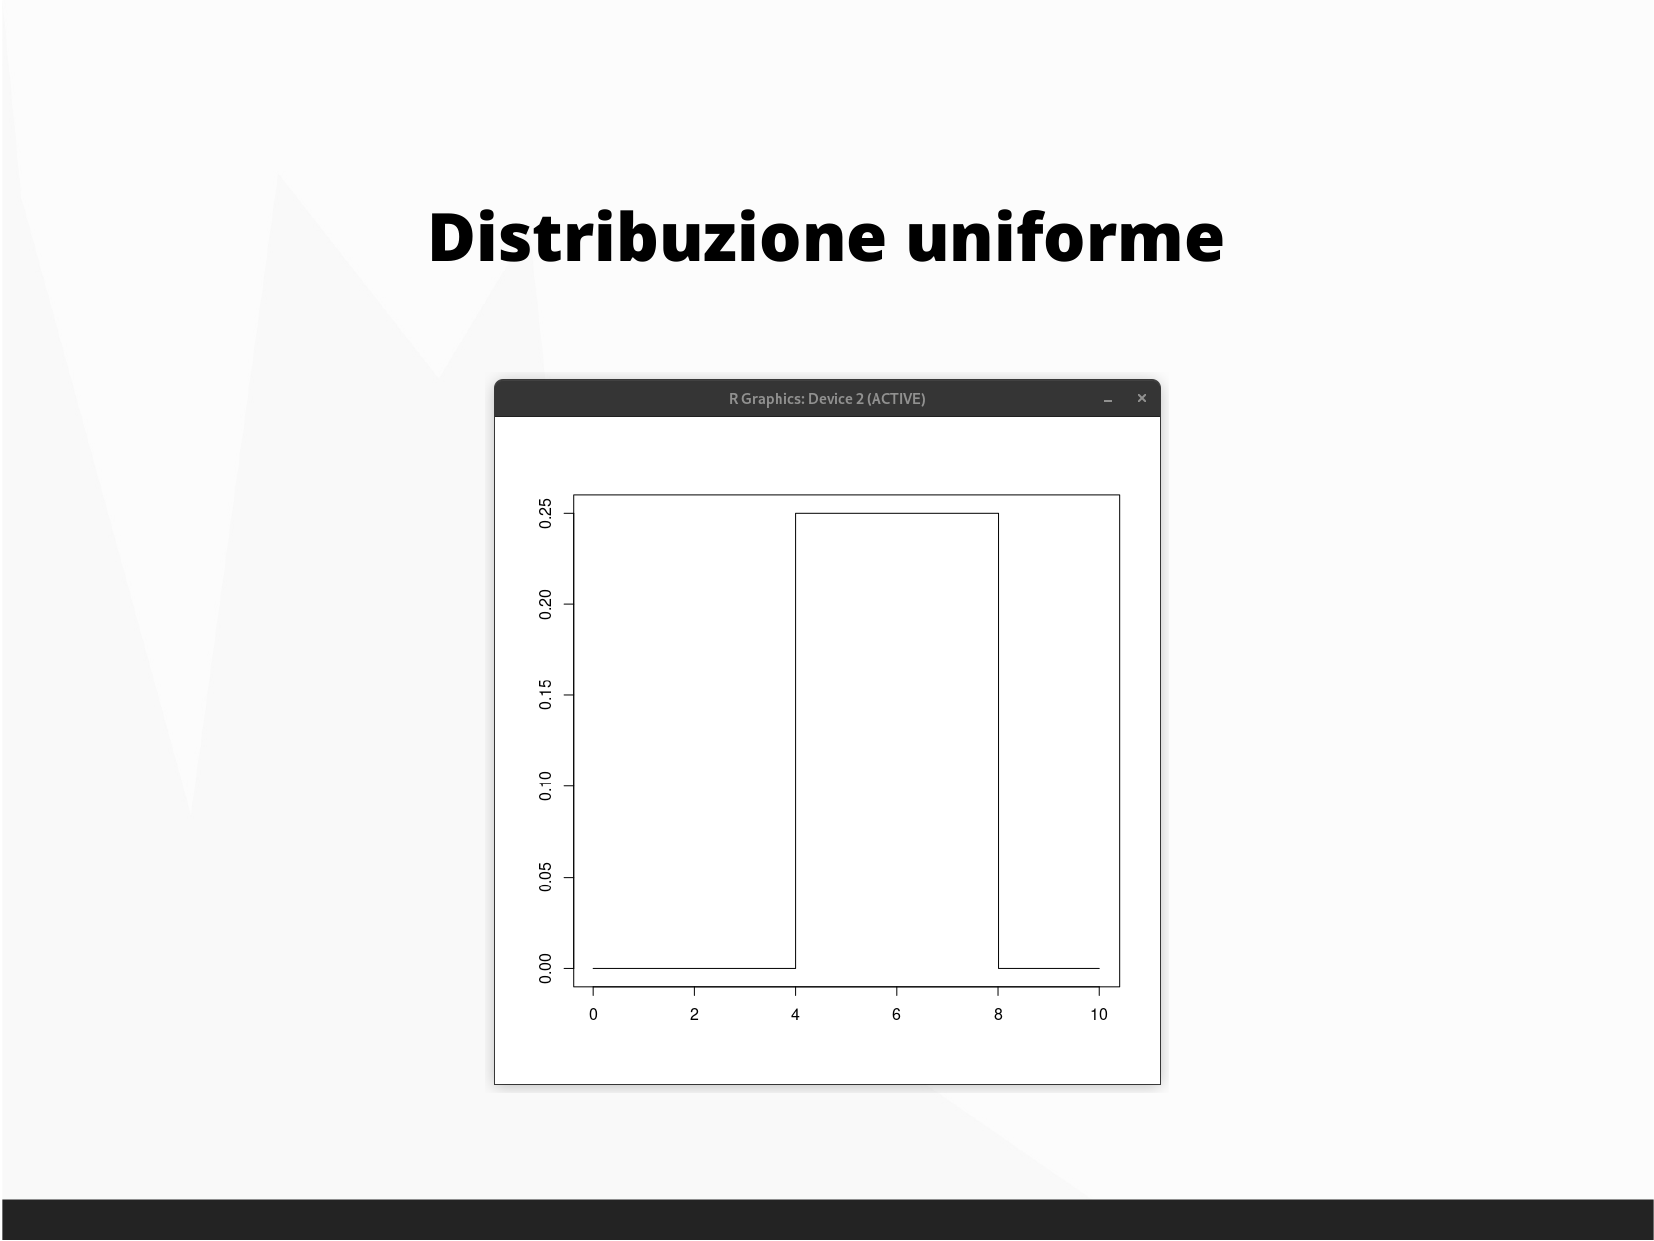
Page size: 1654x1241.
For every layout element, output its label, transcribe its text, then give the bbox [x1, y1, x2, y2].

title Distribuzione uniforme [82, 132, 1571, 340]
picture [2, 0, 1654, 1241]
